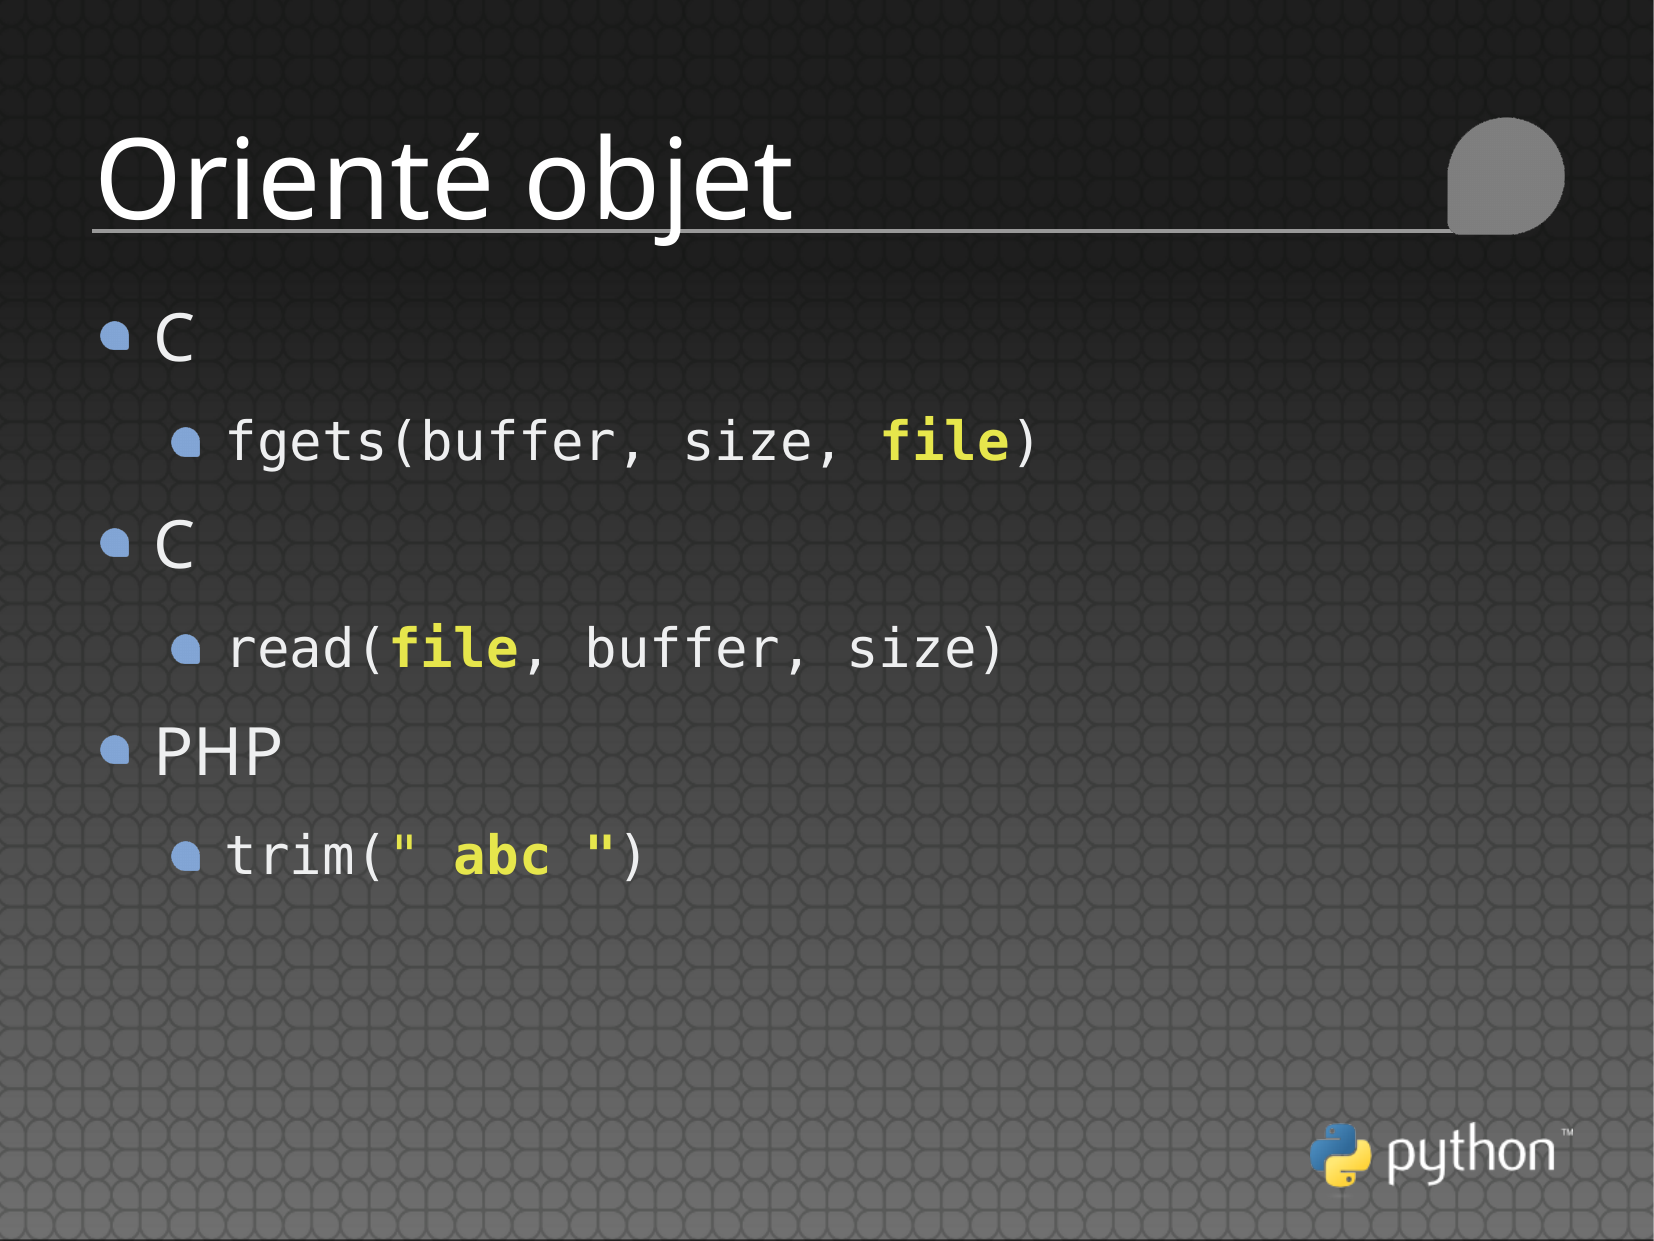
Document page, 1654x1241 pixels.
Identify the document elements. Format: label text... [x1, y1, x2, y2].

title Orienté objet [94, 100, 1426, 251]
list C fgets(buffer, size, file) C read(file, buffer, size) PHP trim(" abc ") [82, 290, 1571, 1094]
picture [0, 0, 1654, 1241]
